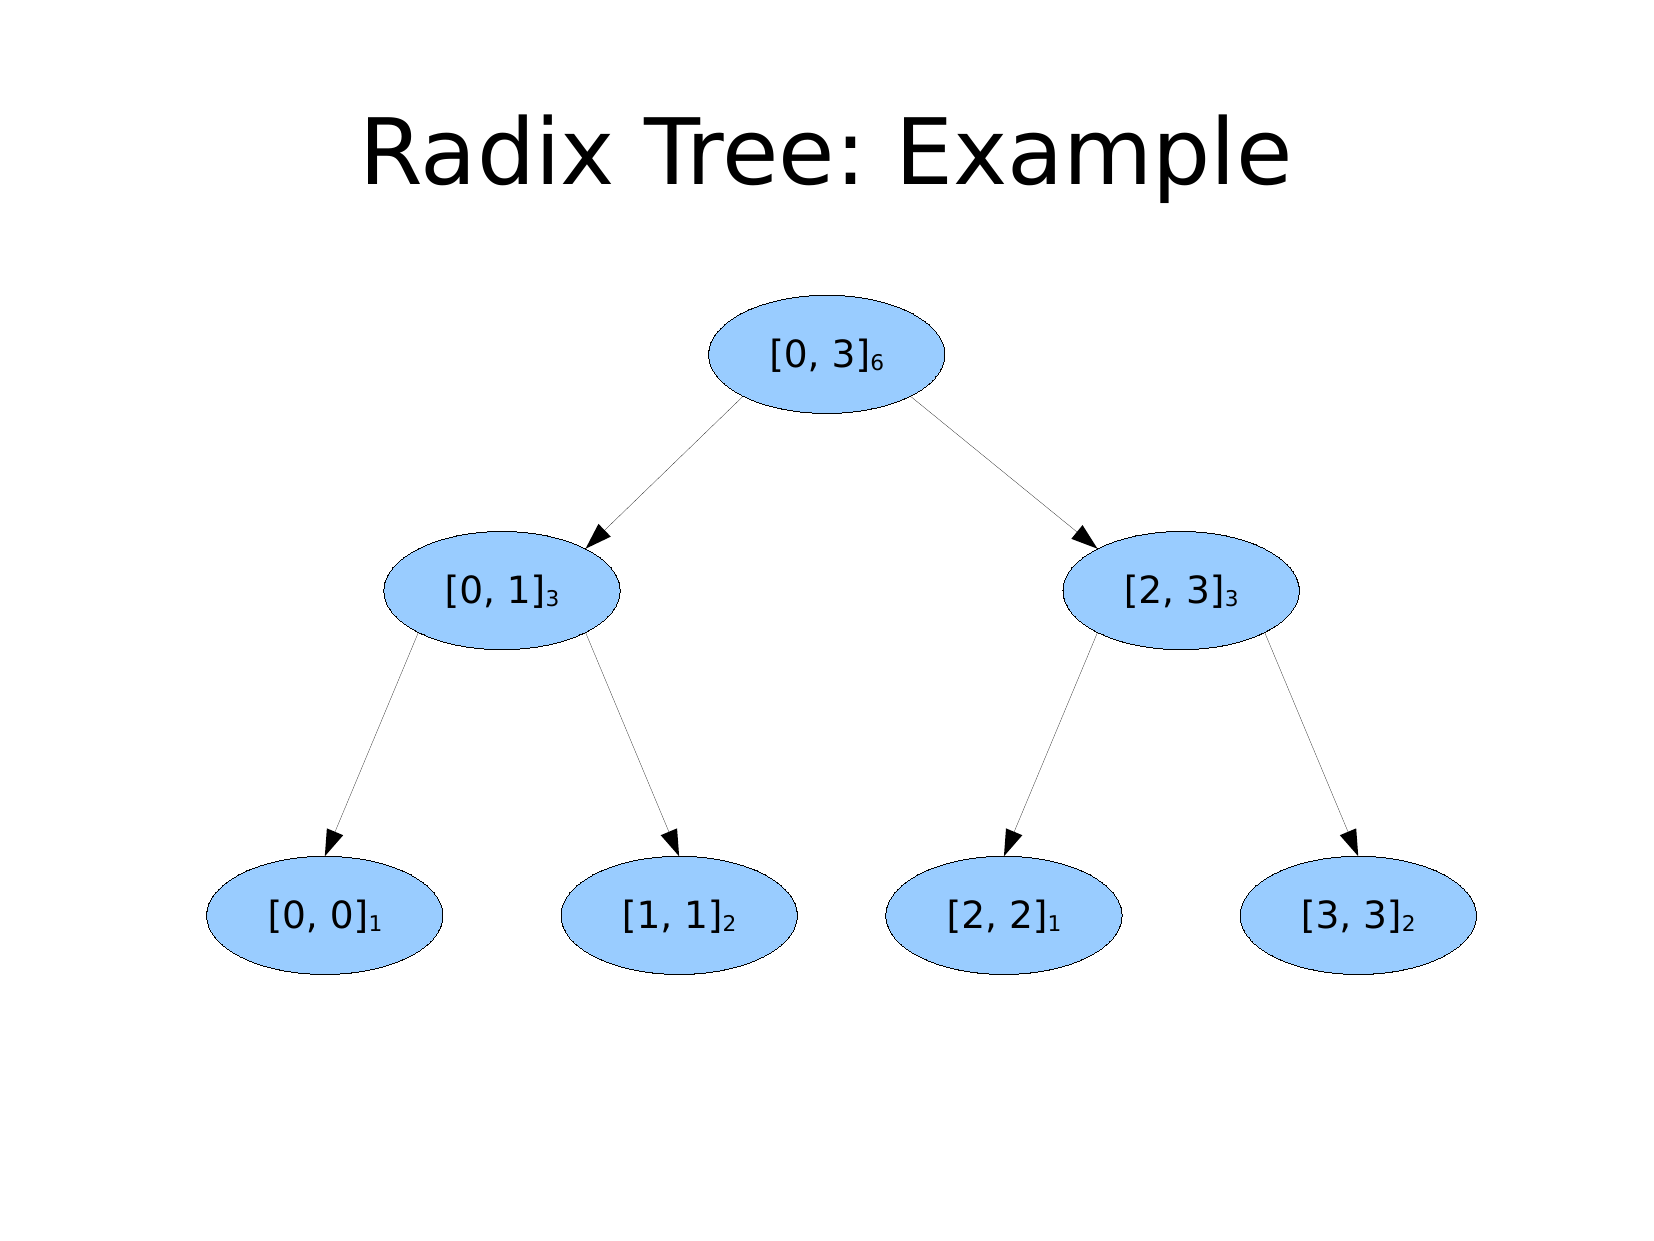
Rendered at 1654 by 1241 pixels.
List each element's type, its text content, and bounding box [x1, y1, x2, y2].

text_box [1, 1]2 [561, 856, 798, 975]
text_box [0, 3]6 [708, 295, 945, 414]
text_box [0, 0]1 [206, 856, 443, 975]
title Radix Tree: Example [82, 56, 1571, 250]
text_box [2, 2]1 [885, 856, 1123, 975]
text_box [0, 1]3 [383, 531, 621, 650]
text_box [2, 3]3 [1062, 531, 1300, 650]
text_box [3, 3]2 [1240, 856, 1477, 975]
